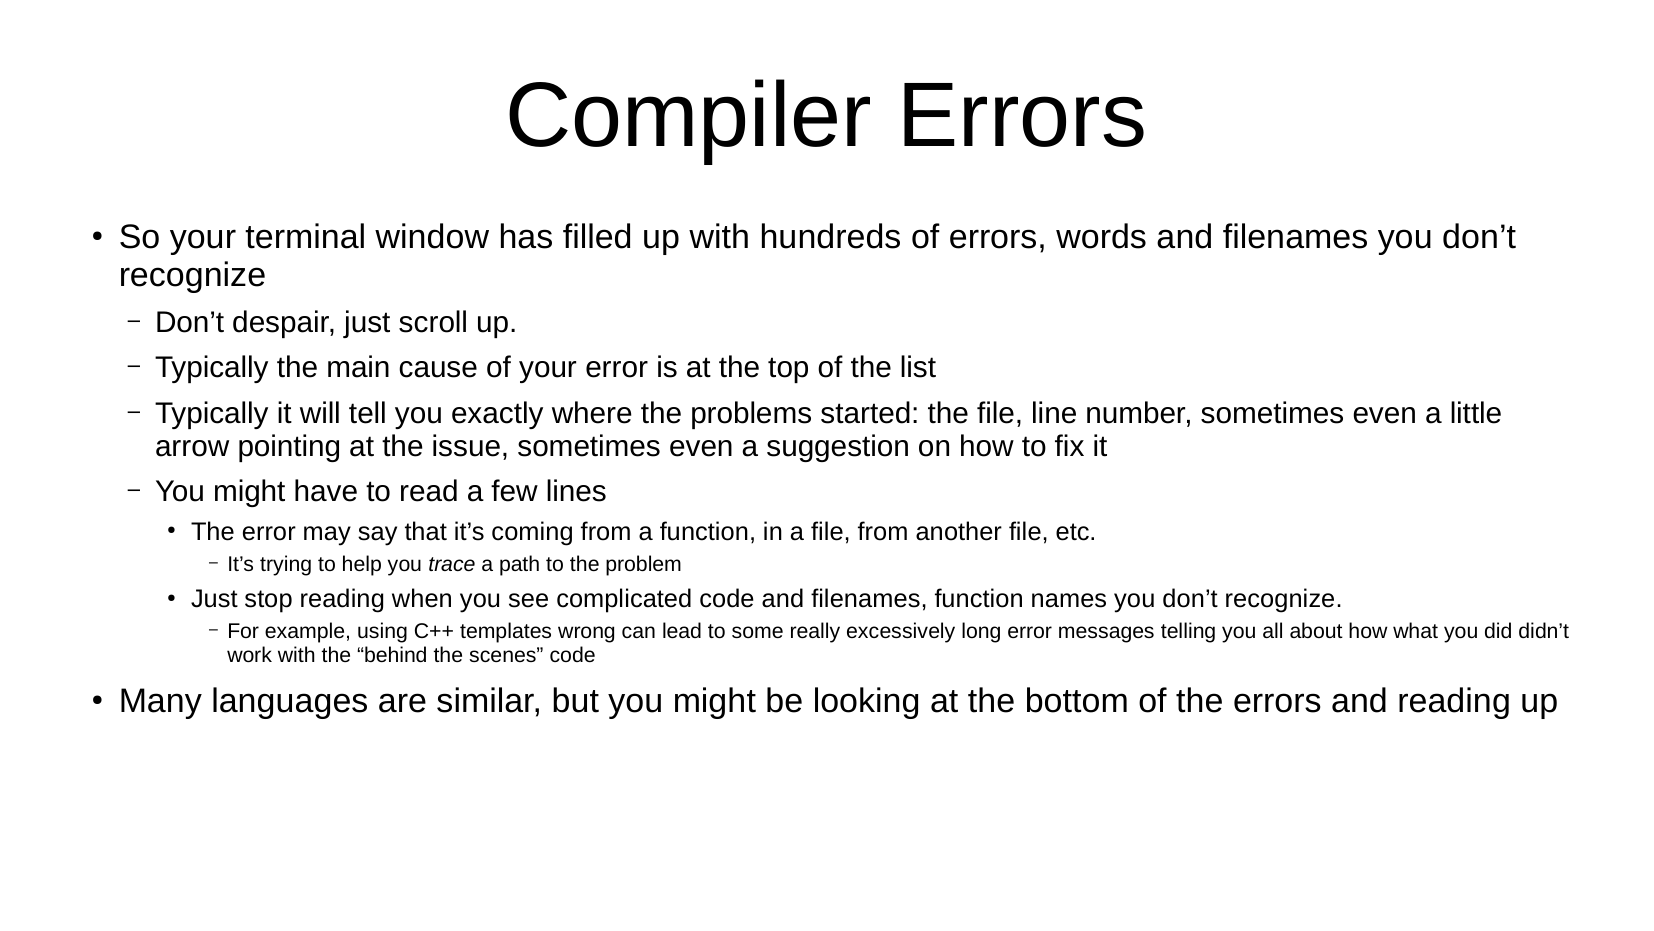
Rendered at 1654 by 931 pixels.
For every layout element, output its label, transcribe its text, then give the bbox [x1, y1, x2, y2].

title Compiler Errors [82, 37, 1571, 193]
list So your terminal window has filled up with hundreds of errors, words and filenames you don’t recognize Don’t despair, just scroll up. Typically the main cause of your error is at the top of the list Typically it will tell you exactly where the problems started: the file, line number, sometimes even a little arrow pointing at the issue, sometimes even a suggestion on how to fix it You might have to read a few lines The error may say that it’s coming from a function, in a file, from another file, etc. It’s trying to help you trace a path to the problem Just stop reading when you see complicated code and filenames, function names you don’t recognize. For example, using C++ templates wrong can lead to some really excessively long error messages telling you all about how what you did didn’t work with the “behind the scenes” code Many languages are similar, but you might be looking at the bottom of the errors and reading up [82, 217, 1571, 758]
